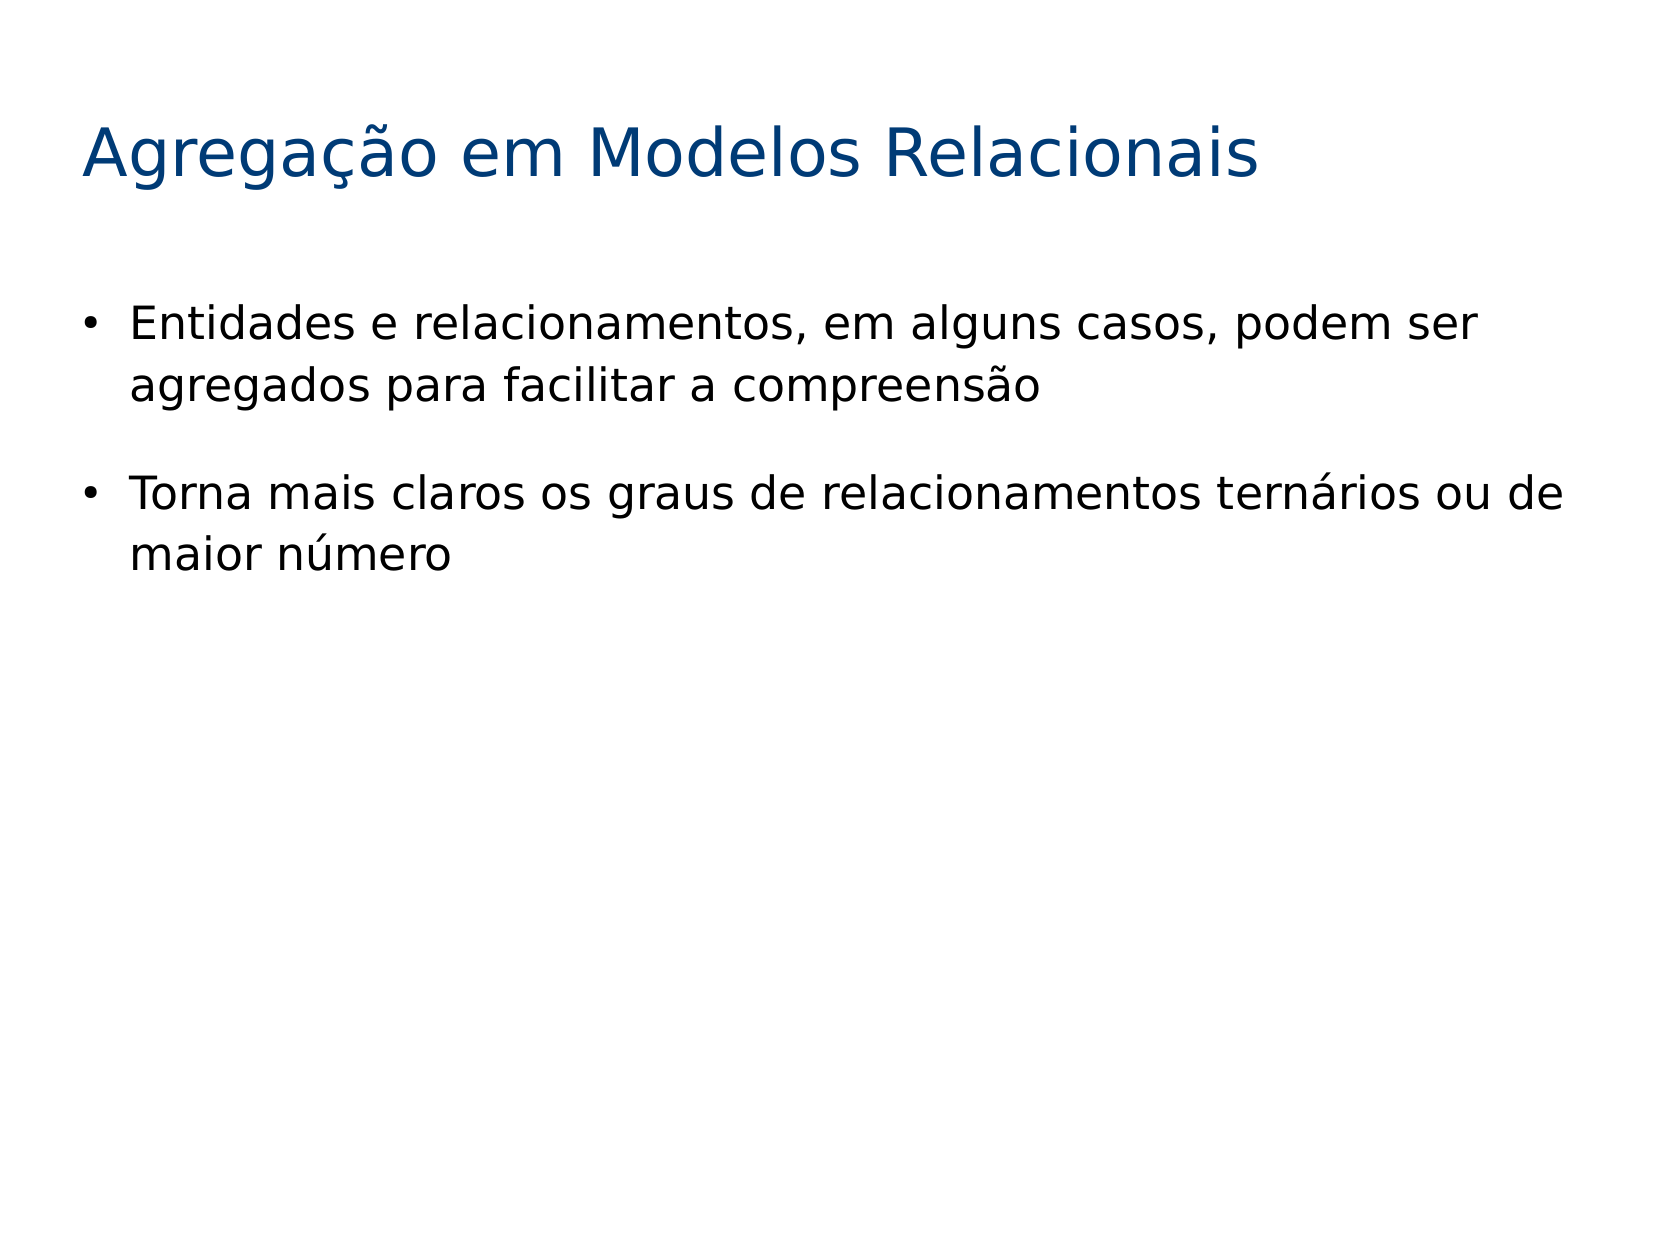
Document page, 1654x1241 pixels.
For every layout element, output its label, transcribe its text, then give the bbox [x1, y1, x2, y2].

title Agregação em Modelos Relacionais [82, 82, 1571, 224]
list Entidades e relacionamentos, em alguns casos, podem ser agregados para facilitar a compreensão Torna mais claros os graus de relacionamentos ternários ou de maior número [82, 289, 1571, 1108]
